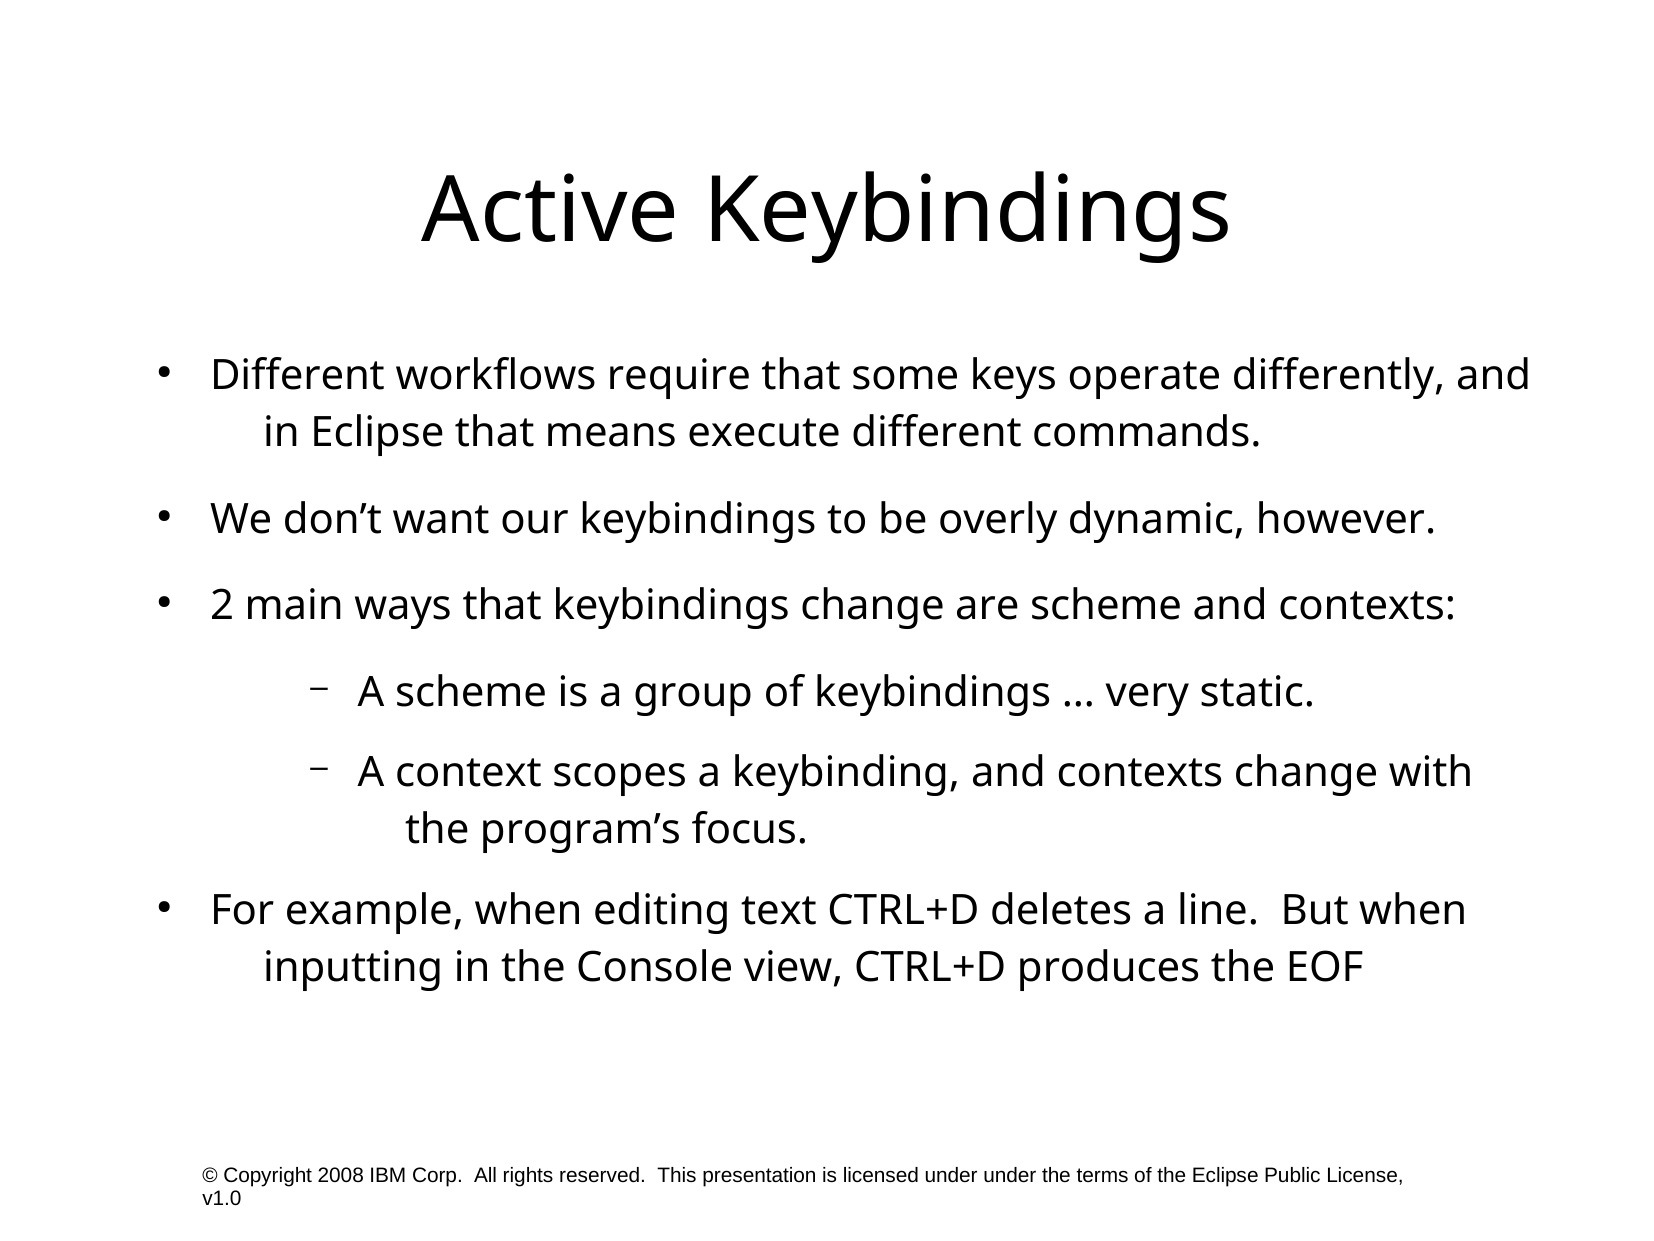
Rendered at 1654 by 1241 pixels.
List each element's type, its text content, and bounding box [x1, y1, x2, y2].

list Different workflows require that some keys operate differently, and in Eclipse that means execute different commands. We don’t want our keybindings to be overly dynamic, however. 2 main ways that keybindings change are scheme and contexts: A scheme is a group of keybindings … very static. A context scopes a keybinding, and contexts change with the program’s focus. For example, when editing text CTRL+D deletes a line. But when inputting in the Console view, CTRL+D produces the EOF [121, 344, 1534, 1127]
title Active Keybindings [121, 102, 1534, 311]
